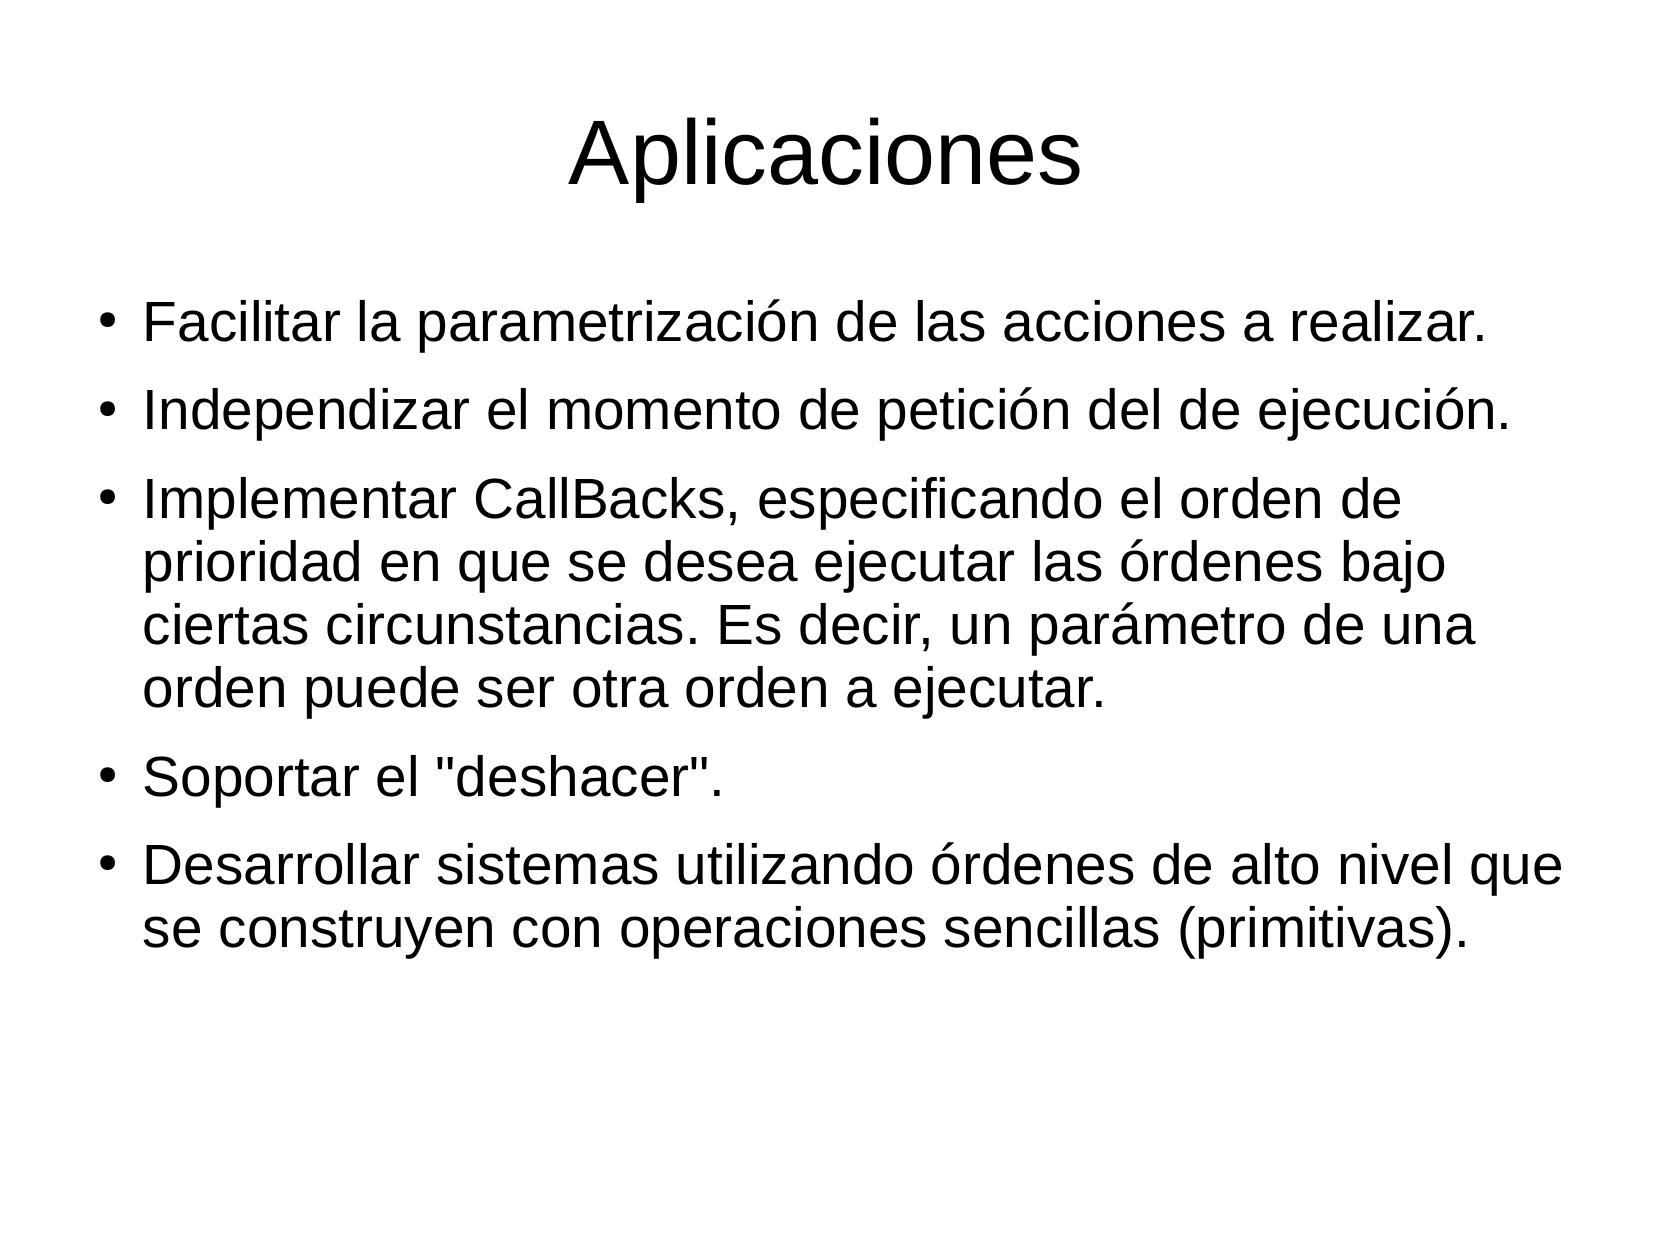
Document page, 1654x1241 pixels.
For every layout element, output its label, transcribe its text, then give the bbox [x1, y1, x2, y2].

list Facilitar la parametrización de las acciones a realizar. Independizar el momento de petición del de ejecución. Implementar CallBacks, especificando el orden de prioridad en que se desea ejecutar las órdenes bajo ciertas circunstancias. Es decir, un parámetro de una orden puede ser otra orden a ejecutar. Soportar el "deshacer". Desarrollar sistemas utilizando órdenes de alto nivel que se construyen con operaciones sencillas (primitivas). [82, 290, 1571, 1010]
title Aplicaciones [82, 49, 1571, 257]
